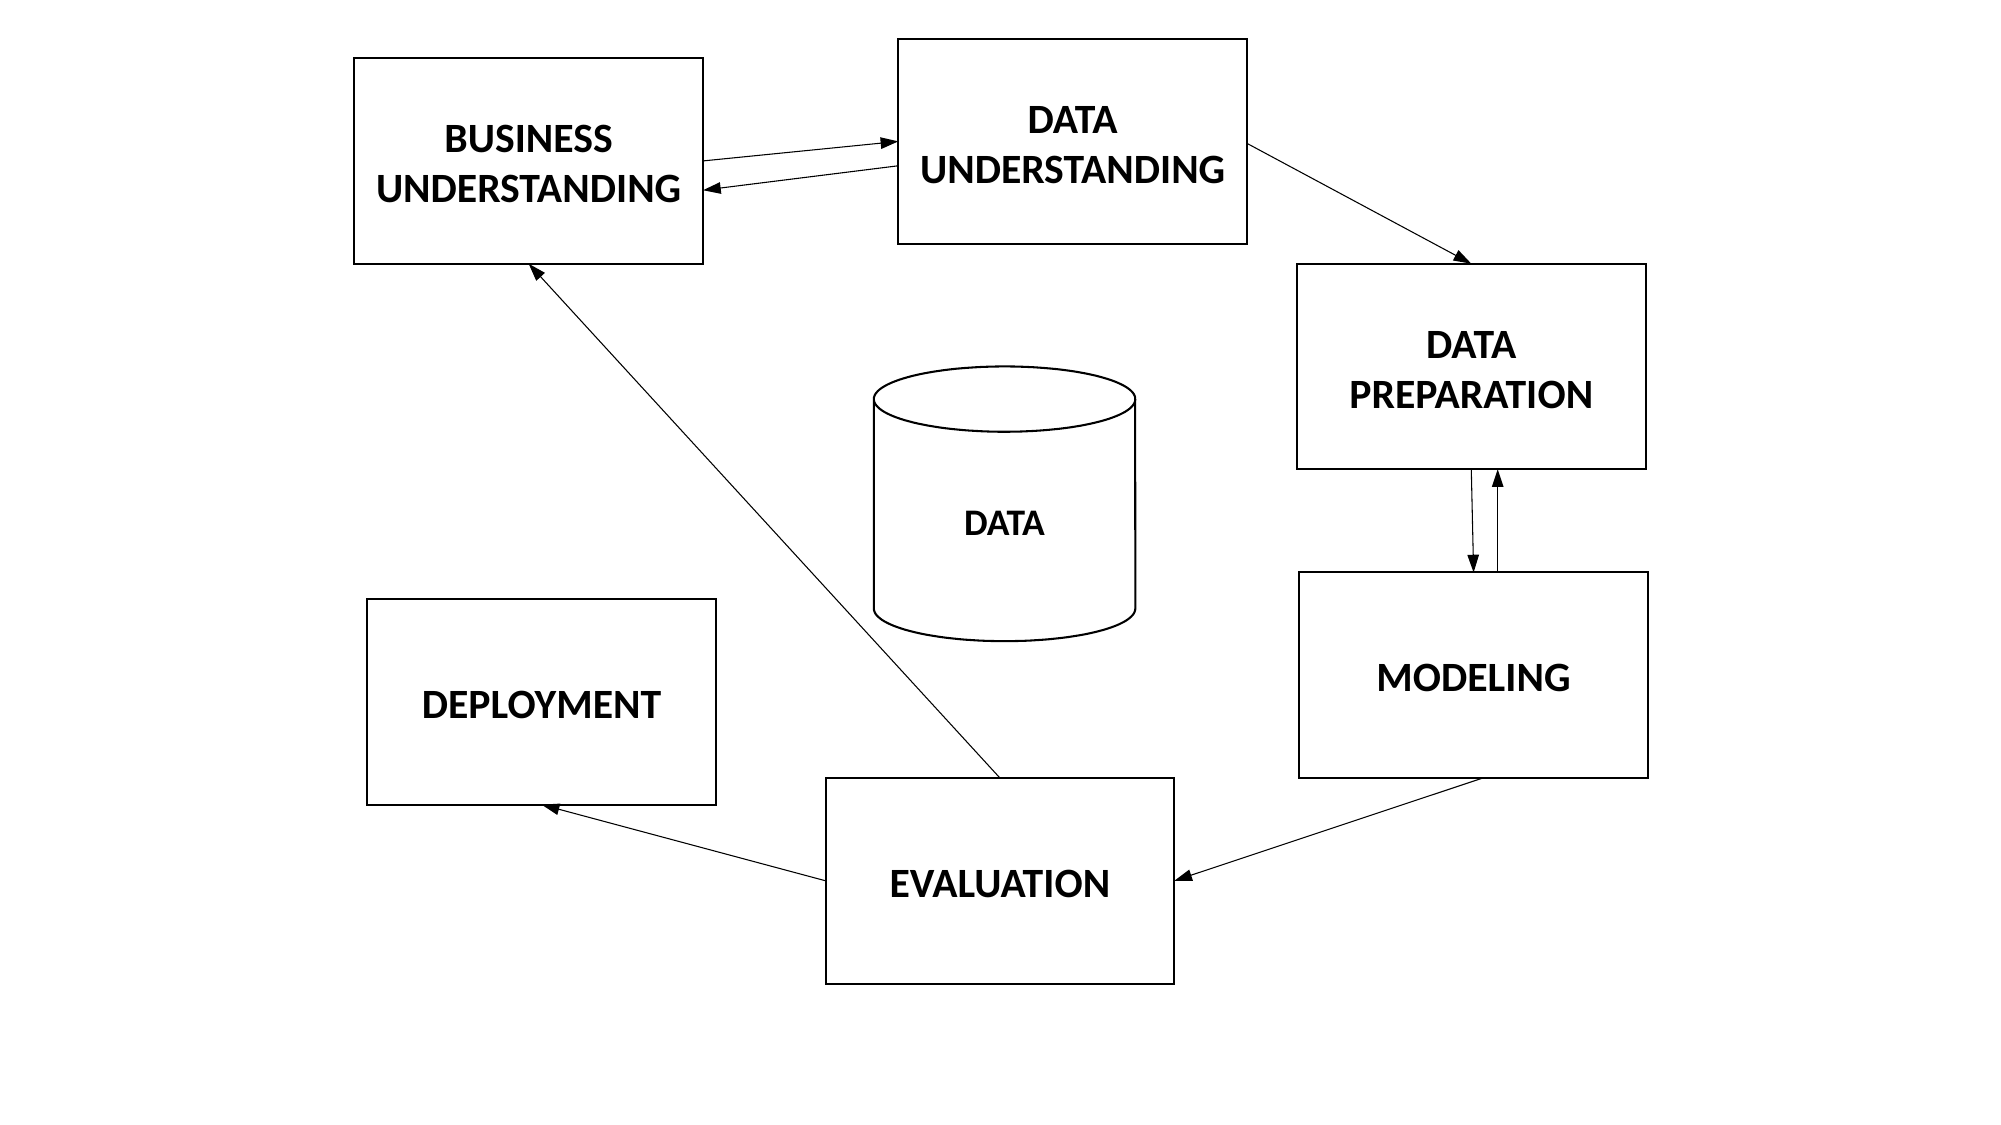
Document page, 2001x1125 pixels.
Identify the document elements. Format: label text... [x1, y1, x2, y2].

text_box DEPLOYMENT [367, 599, 716, 805]
text_box DATA [873, 366, 1136, 642]
text_box MODELING [1299, 572, 1648, 778]
text_box BUSINESS UNDERSTANDING [354, 58, 703, 264]
text_box DATA UNDERSTANDING [898, 39, 1247, 244]
text_box EVALUATION [826, 778, 1174, 984]
text_box DATA PREPARATION [1297, 264, 1646, 469]
